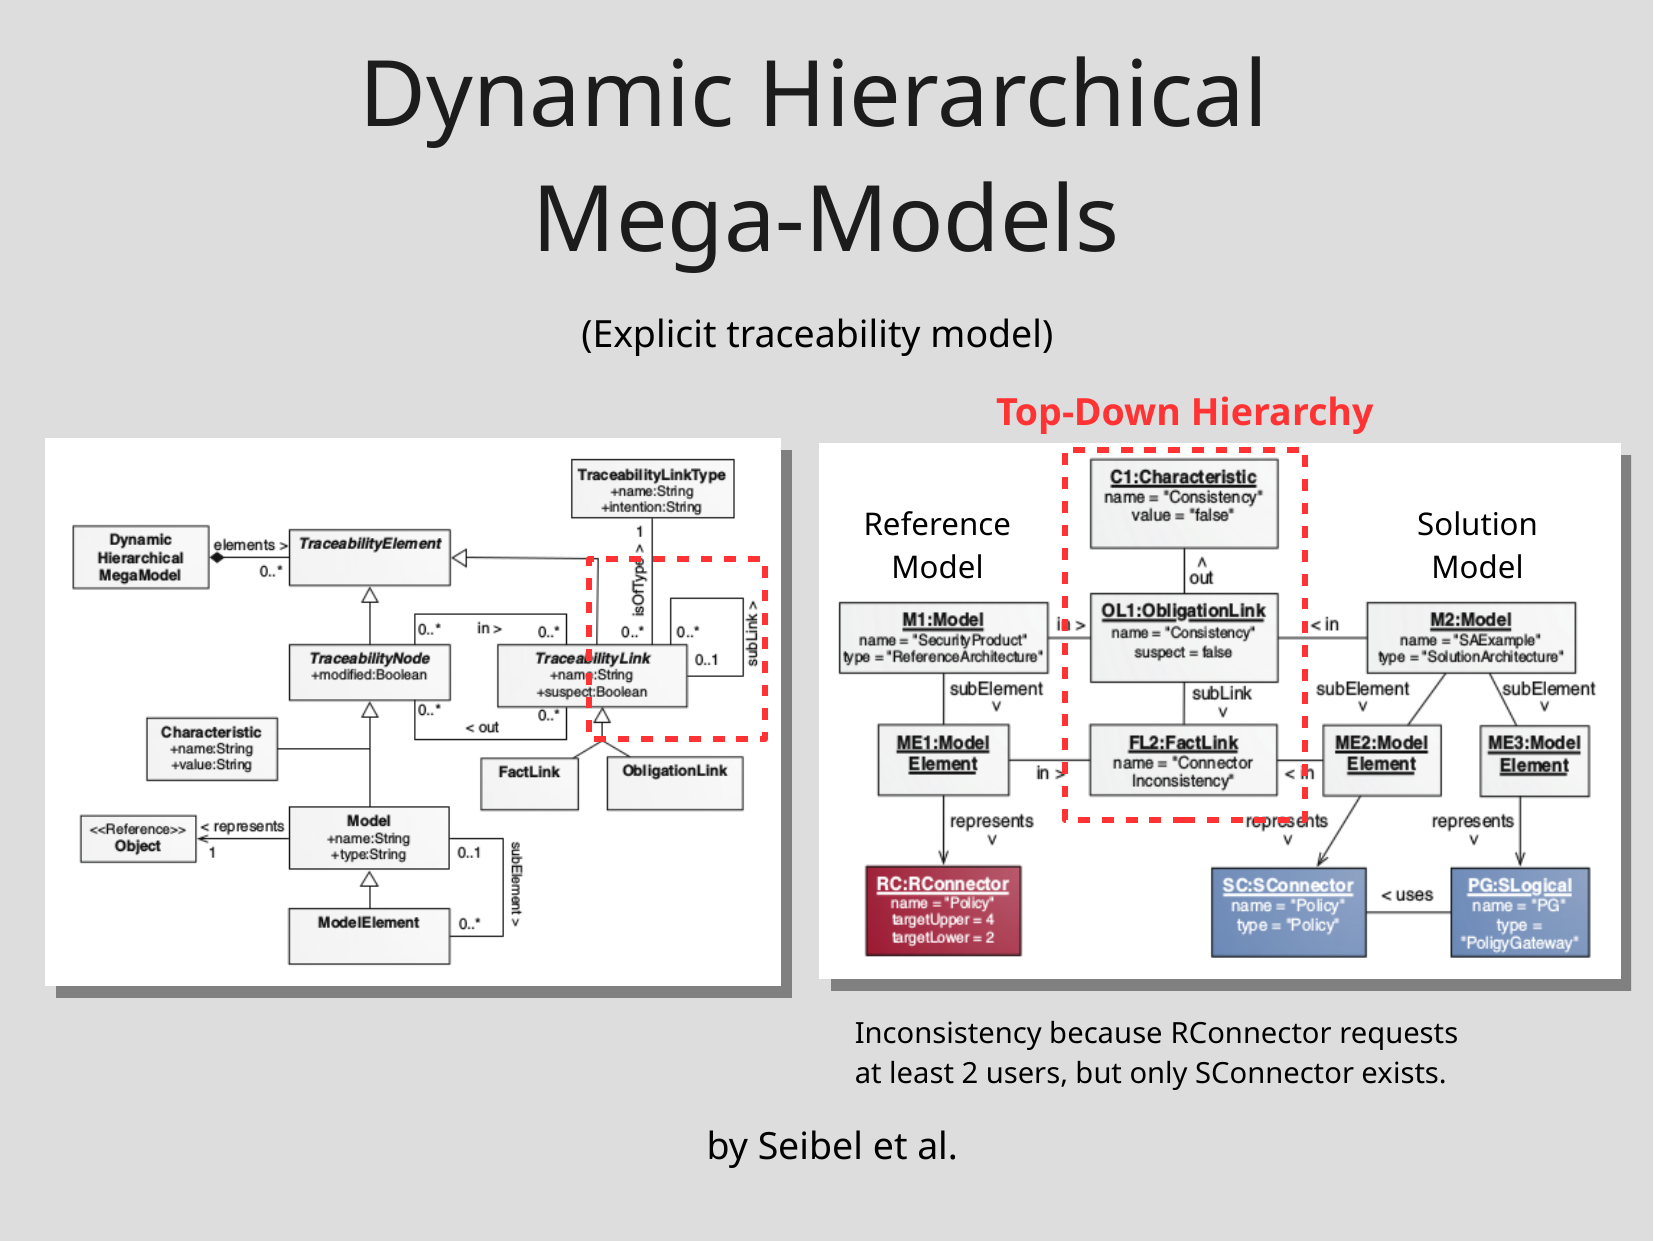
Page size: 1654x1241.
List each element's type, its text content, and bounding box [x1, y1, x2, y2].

text_box (Explicit traceability model) [405, 300, 1231, 358]
text_box Inconsistency because RConnector requests at least 2 users, but only SConnector exists. [840, 1005, 1606, 1087]
title Dynamic Hierarchical Mega-Models [82, 48, 1571, 258]
text_box Top-Down Hierarchy [915, 377, 1456, 436]
text_box Reference Model [840, 495, 1036, 582]
picture [45, 438, 781, 986]
text_box by Seibel et al. [420, 1112, 1246, 1171]
text_box Solution Model [1380, 495, 1576, 582]
picture [819, 443, 1621, 980]
